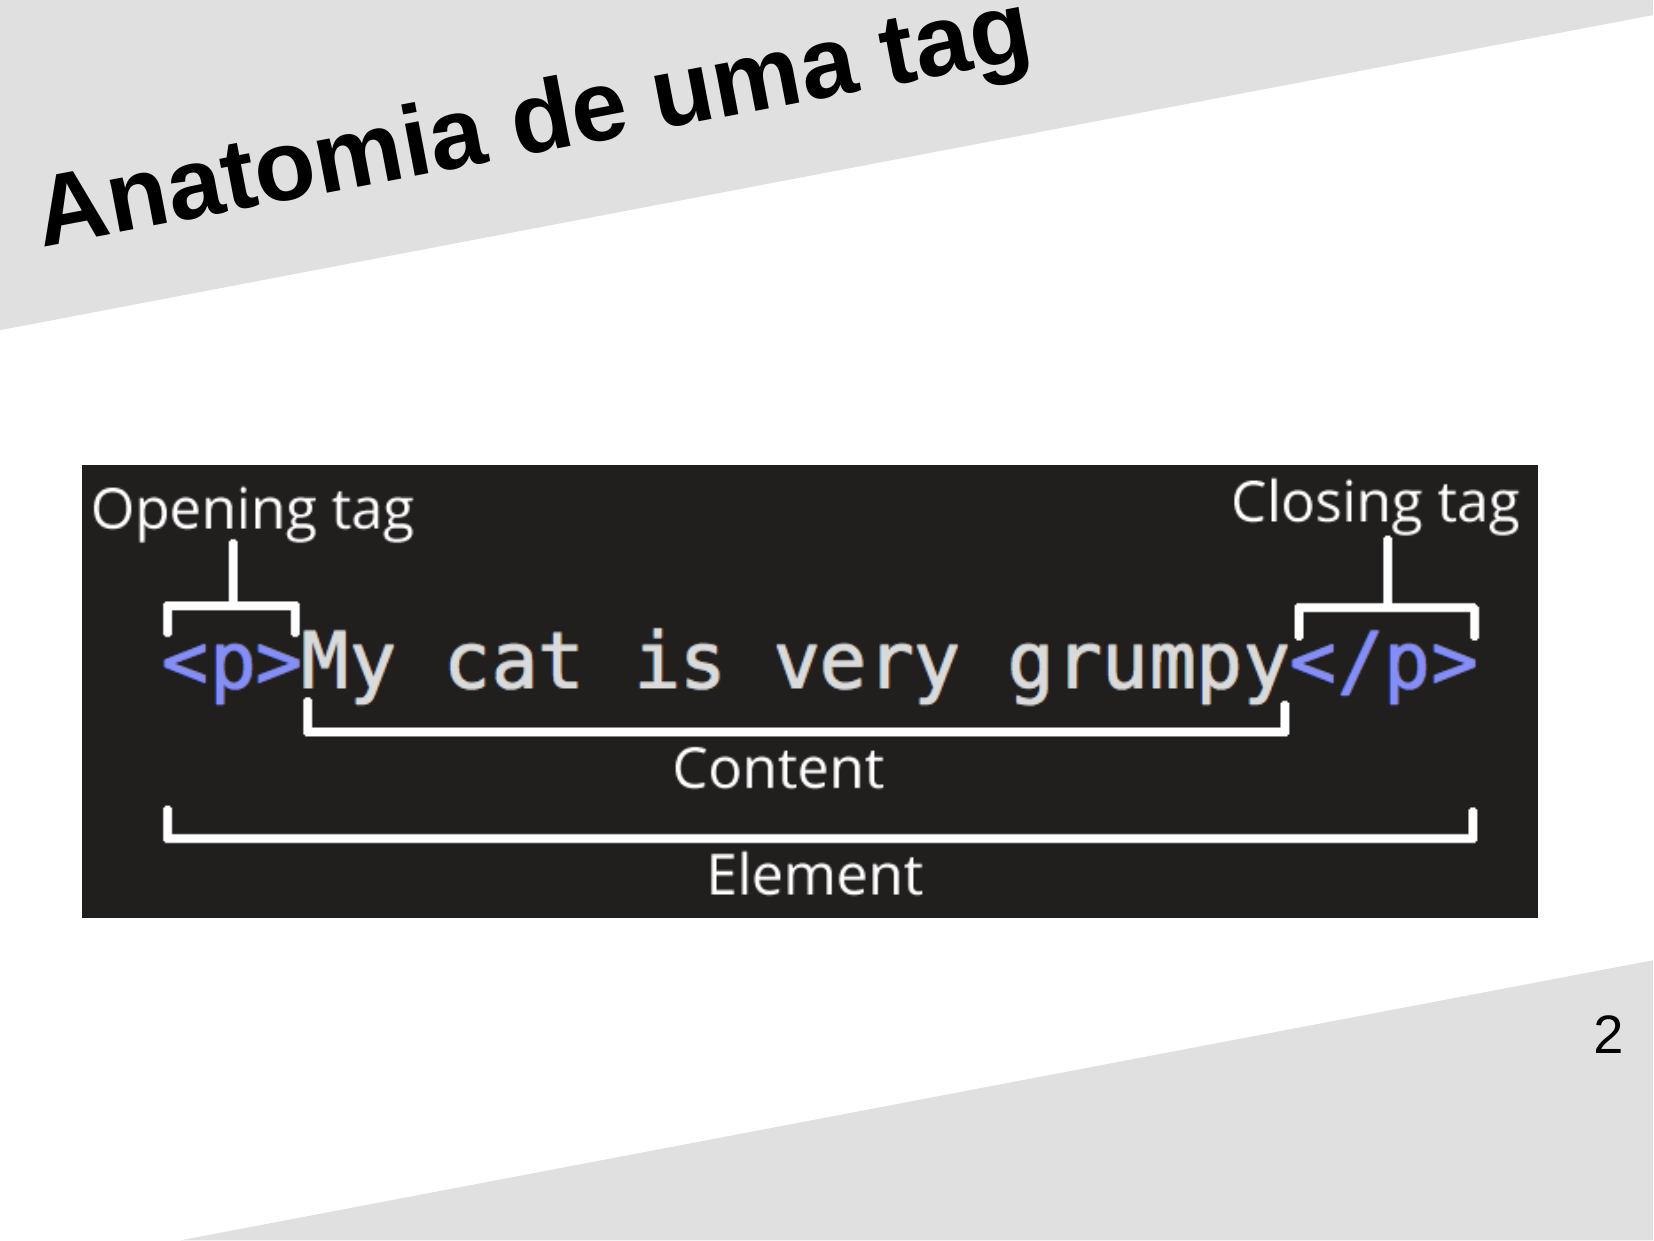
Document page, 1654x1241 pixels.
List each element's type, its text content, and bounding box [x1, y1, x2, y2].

title Anatomia de uma tag [16, 0, 1518, 315]
picture [82, 465, 1538, 918]
